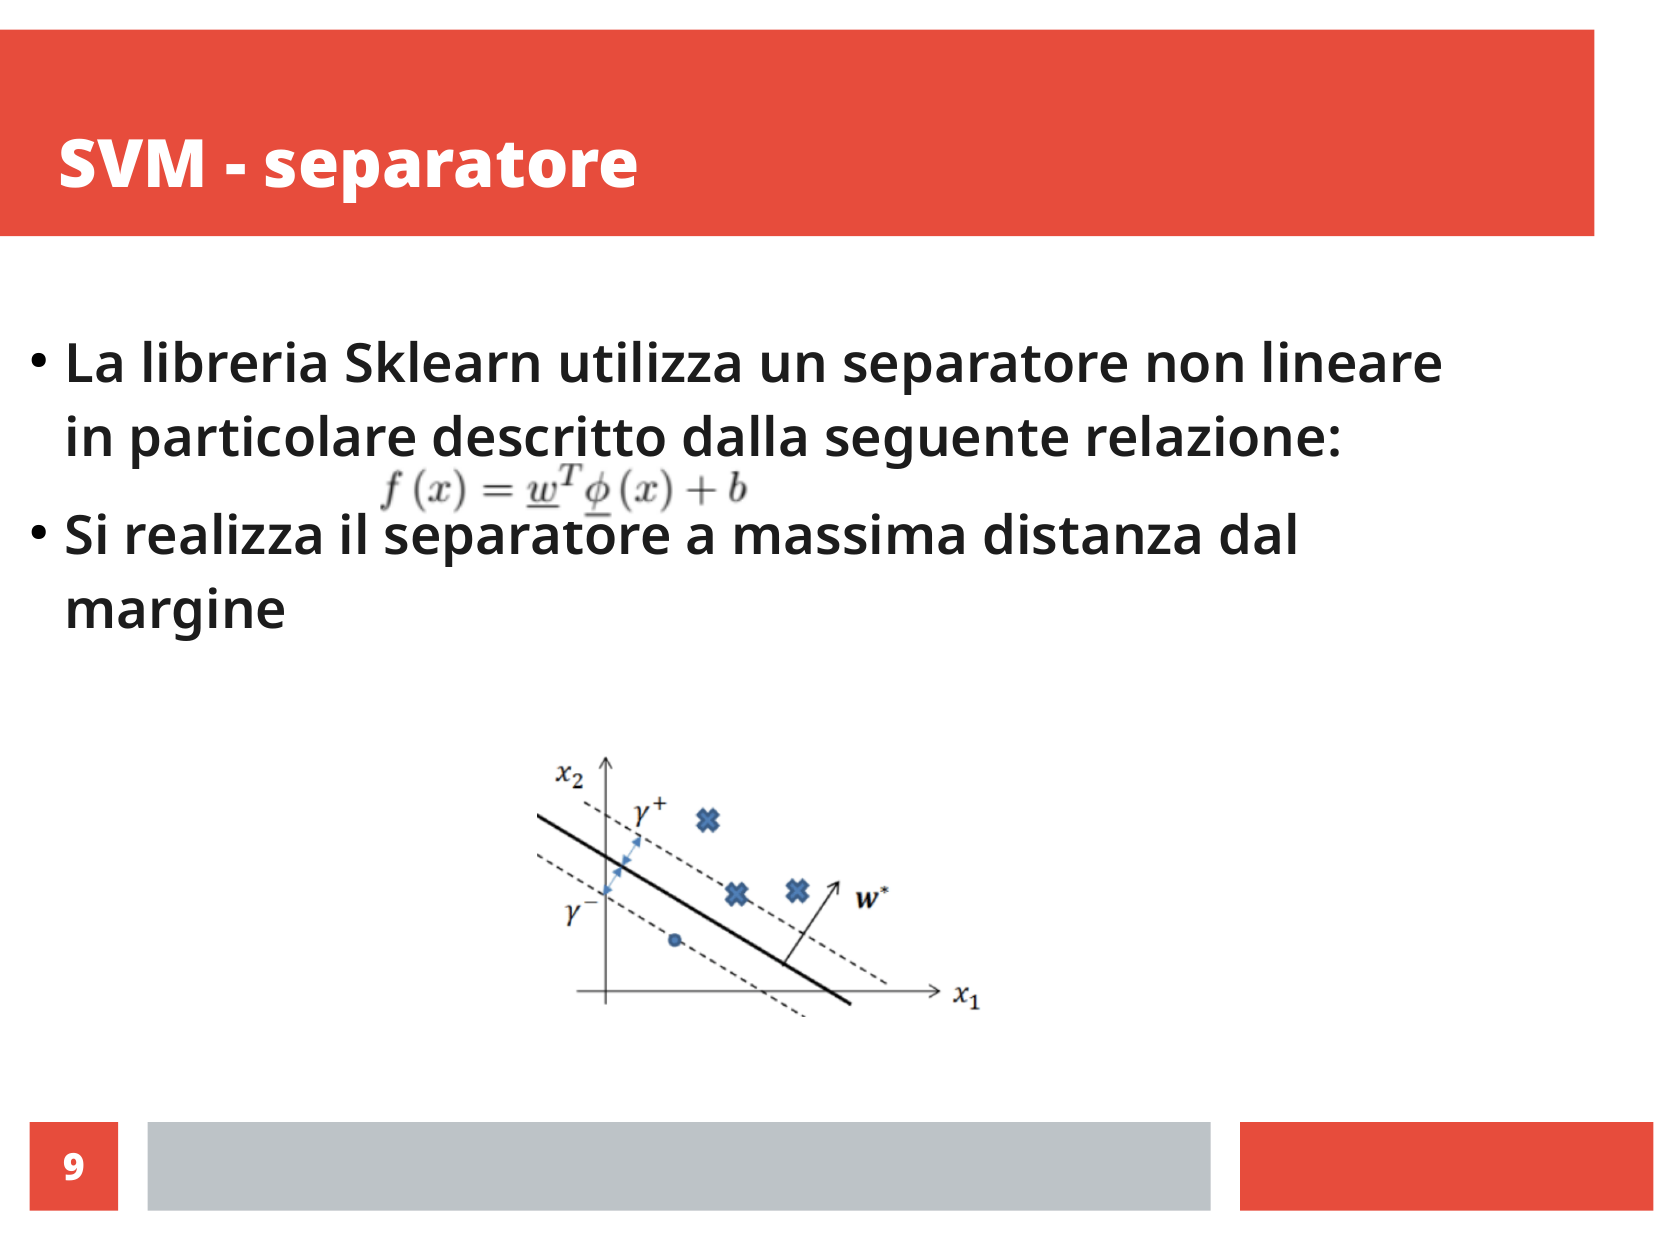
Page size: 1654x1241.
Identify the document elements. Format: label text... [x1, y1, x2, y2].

title SVM - separatore [59, 59, 1595, 207]
list La libreria Sklearn utilizza un separatore non lineare in particolare descritto dalla seguente relazione: Si realizza il separatore a massima distanza dal margine [29, 324, 1508, 1093]
picture [380, 462, 756, 522]
picture [537, 751, 999, 1017]
